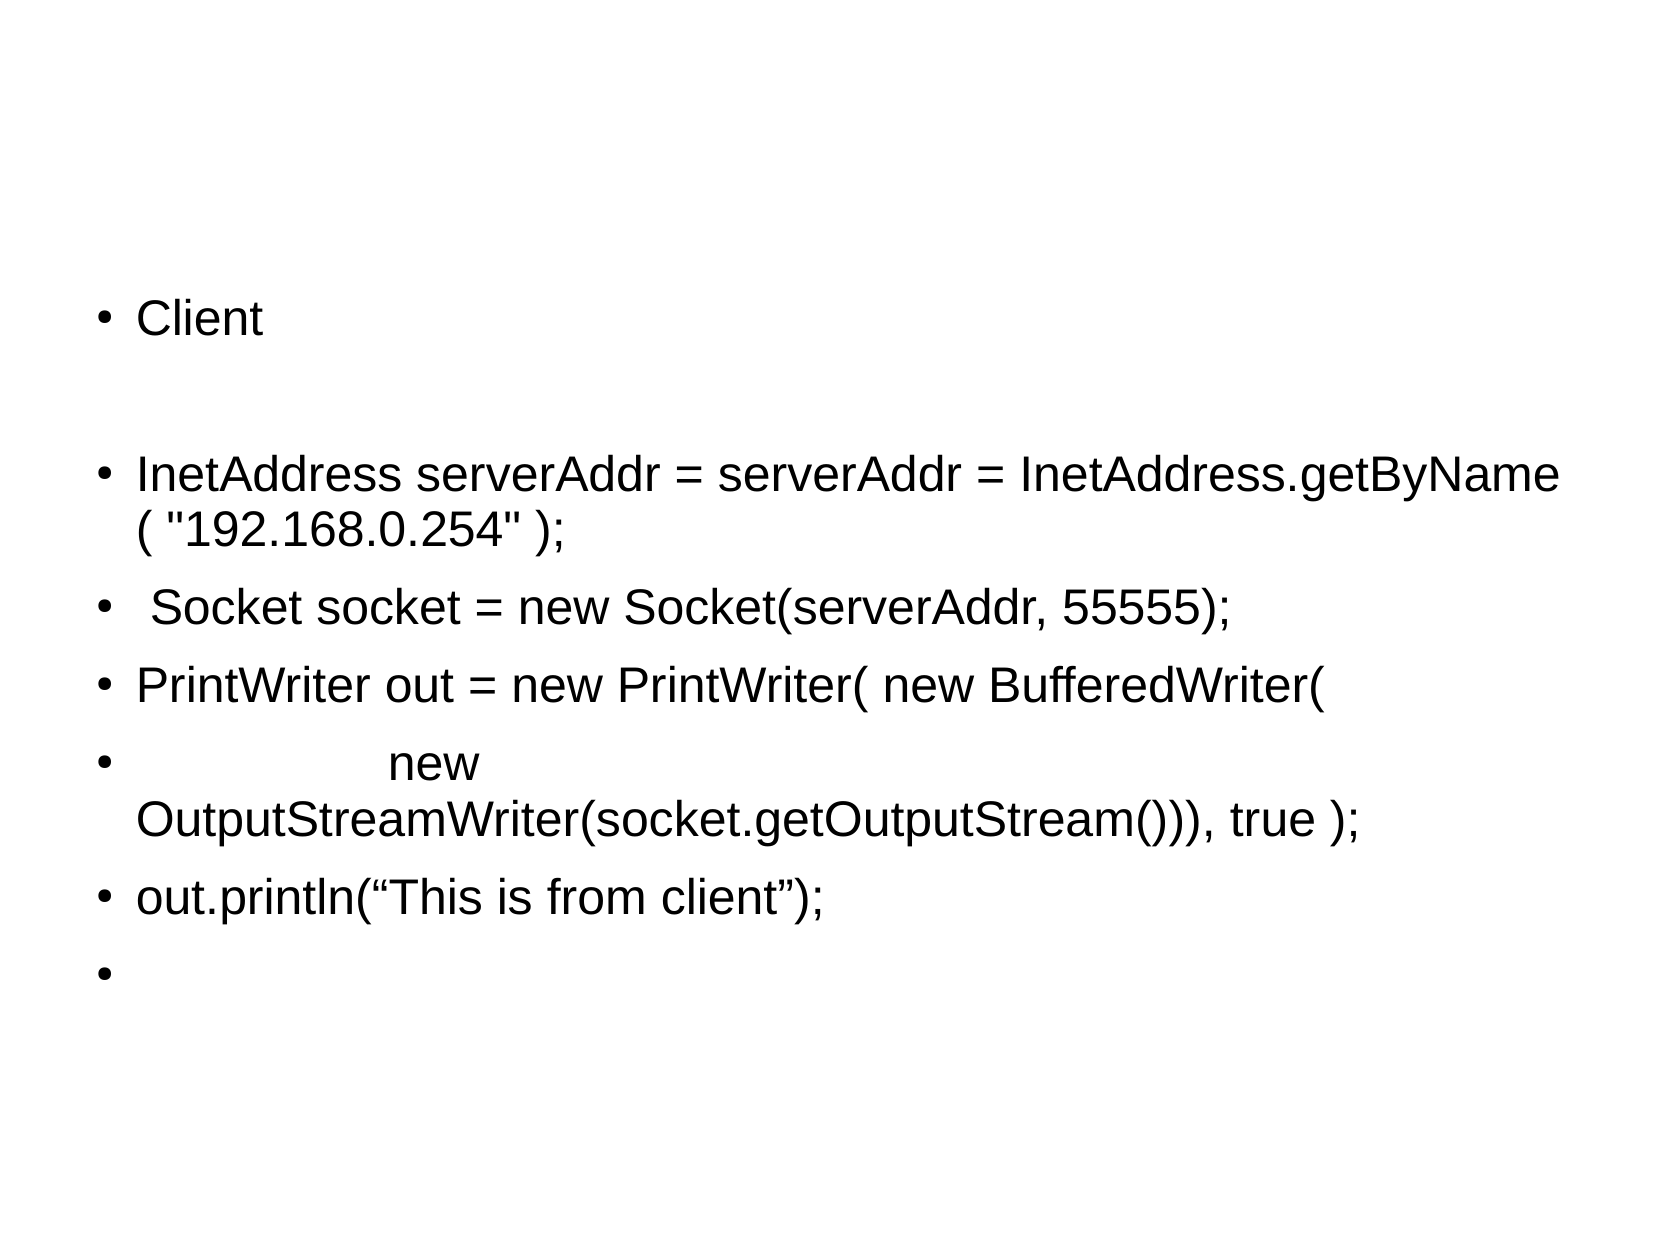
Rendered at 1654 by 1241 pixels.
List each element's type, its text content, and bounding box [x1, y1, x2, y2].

list Client InetAddress serverAddr = serverAddr = InetAddress.getByName ( "192.168.0.254" ); Socket socket = new Socket(serverAddr, 55555); PrintWriter out = new PrintWriter( new BufferedWriter( new OutputStreamWriter(socket.getOutputStream())), true ); out.println(“This is from client”); [82, 290, 1571, 1010]
